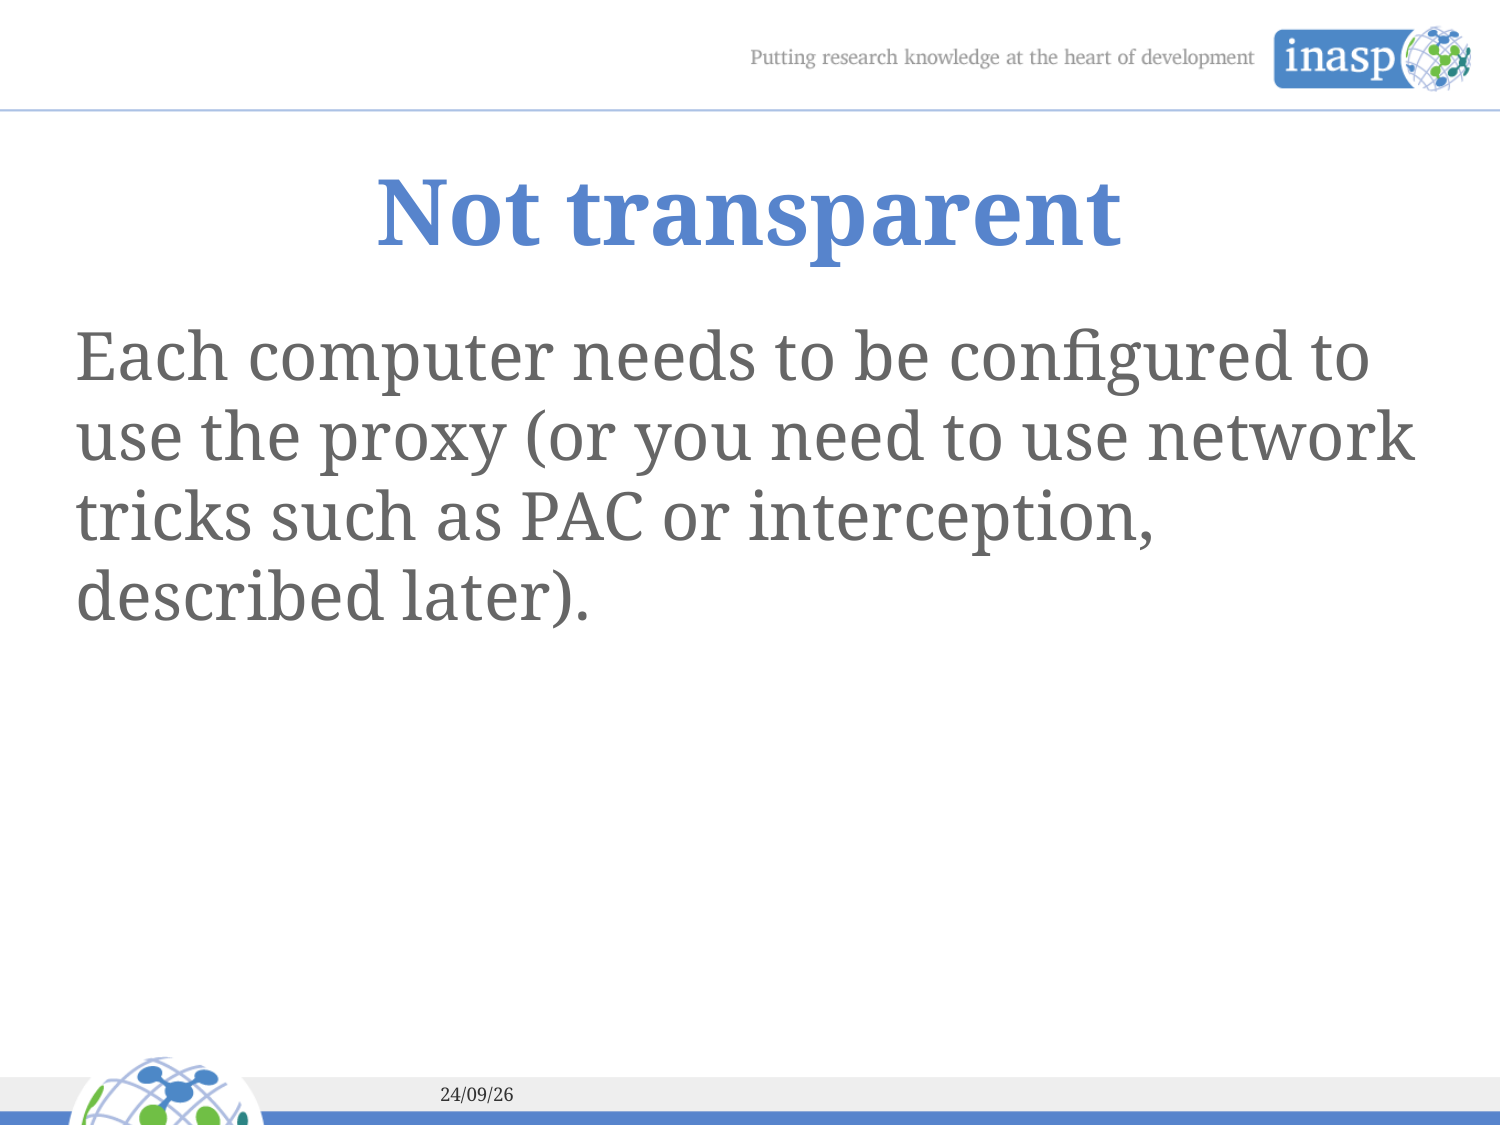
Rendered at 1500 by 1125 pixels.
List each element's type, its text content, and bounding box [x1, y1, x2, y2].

title Not transparent [75, 129, 1426, 313]
list Each computer needs to be configured to use the proxy (or you need to use network tricks such as PAC or interception, described later). [75, 313, 1426, 967]
picture [0, 0, 1500, 1125]
